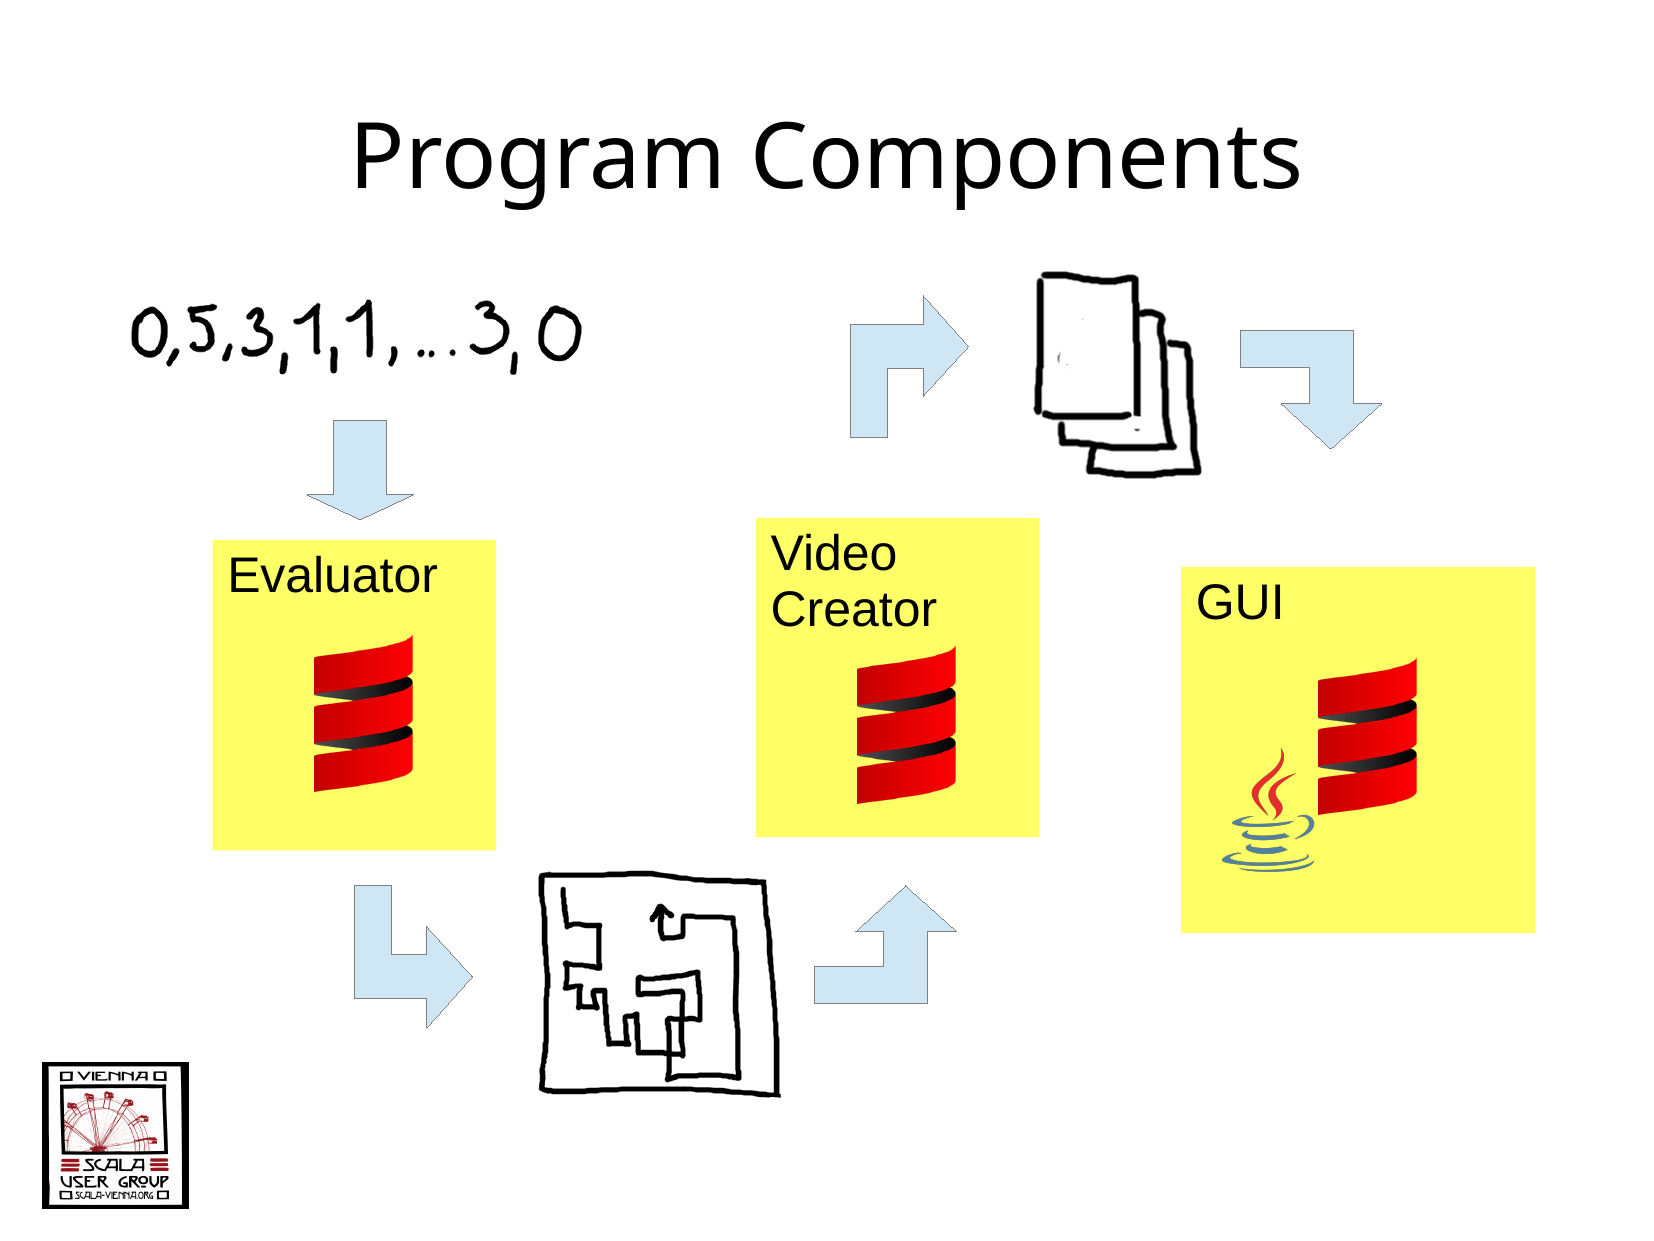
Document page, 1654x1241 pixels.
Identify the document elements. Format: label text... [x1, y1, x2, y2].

text_box [354, 885, 473, 1028]
title Program Components [82, 49, 1571, 257]
text_box Evaluator [212, 539, 497, 851]
picture [42, 1062, 189, 1209]
text_box [850, 295, 969, 438]
picture [857, 644, 957, 804]
picture [1218, 656, 1418, 875]
text_box [814, 885, 957, 1004]
text_box GUI [1181, 566, 1536, 934]
picture [106, 264, 603, 402]
picture [439, 836, 934, 1146]
picture [1015, 256, 1225, 492]
text_box [307, 420, 414, 520]
text_box [1240, 330, 1382, 449]
text_box Video Creator [755, 518, 1040, 838]
picture [314, 633, 414, 792]
